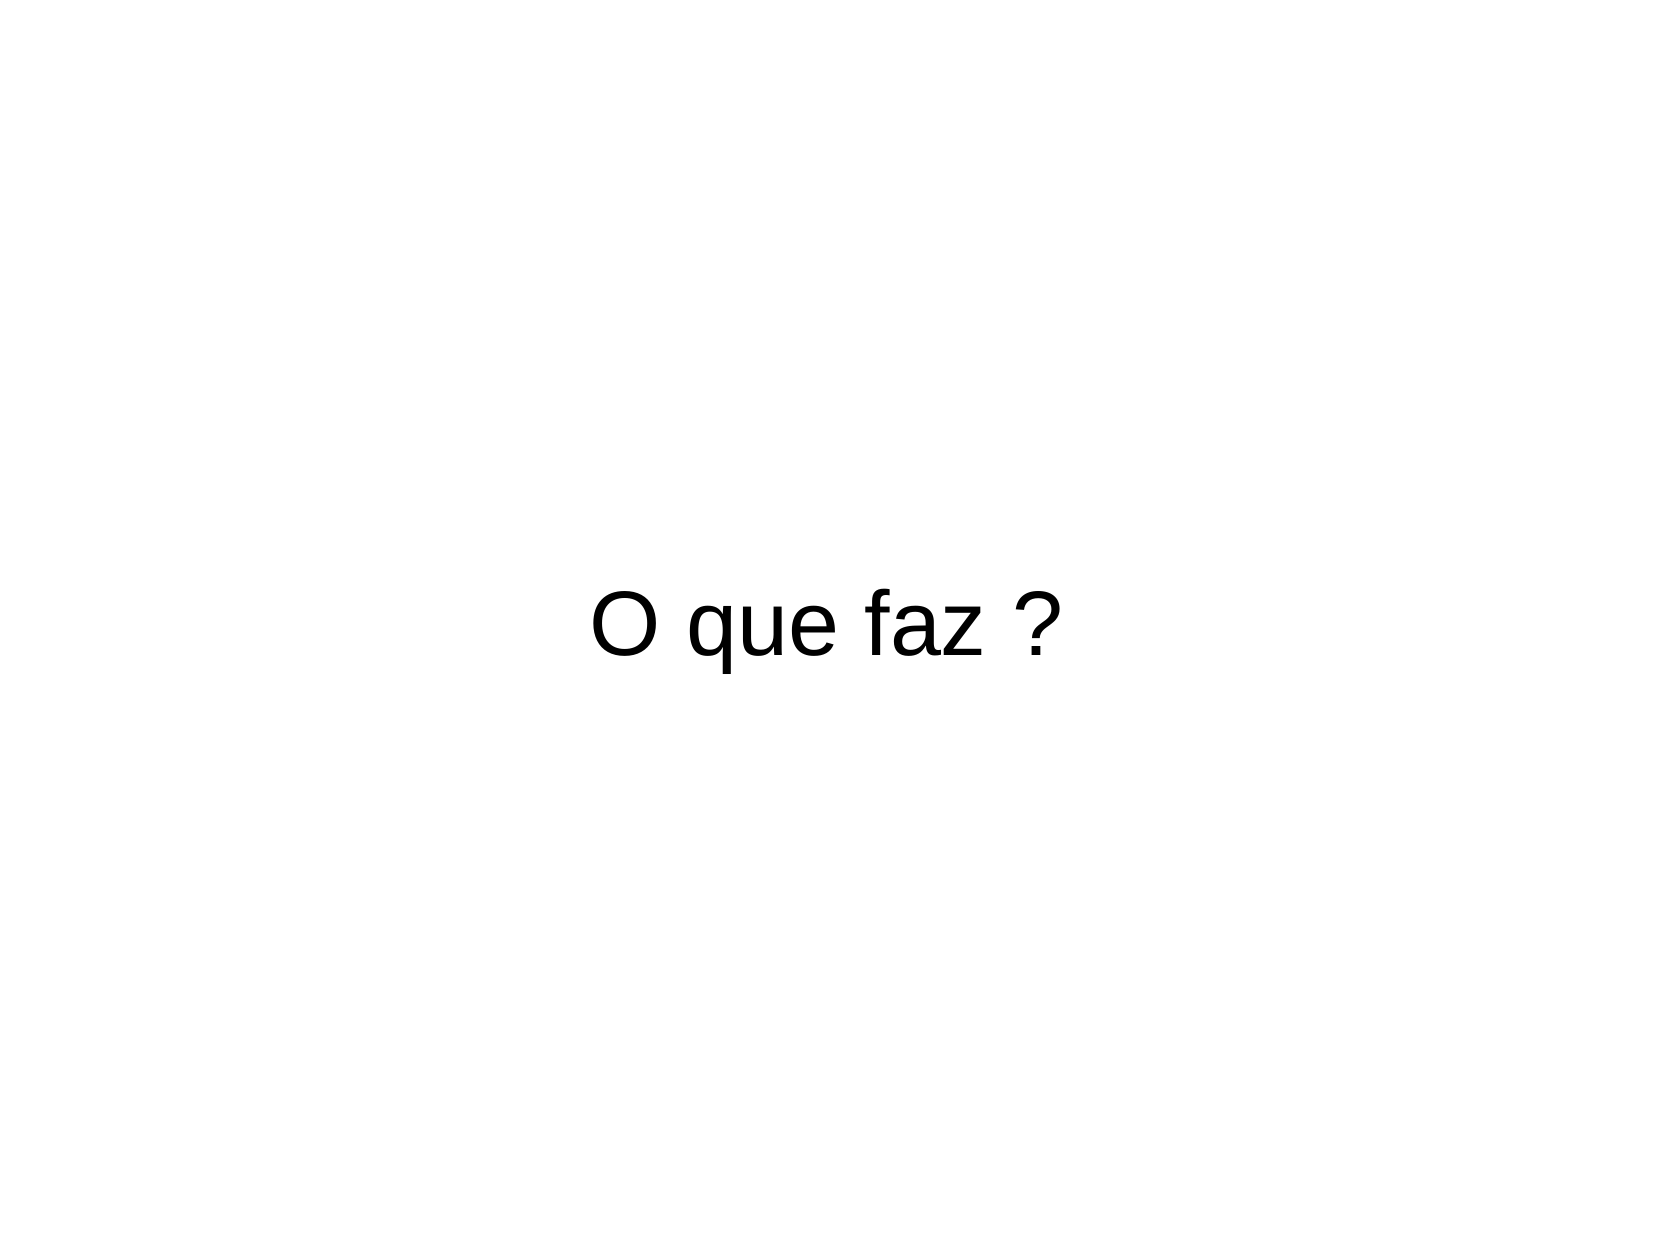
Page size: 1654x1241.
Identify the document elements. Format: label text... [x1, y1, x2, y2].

title O que faz ? [0, 0, 1654, 1238]
